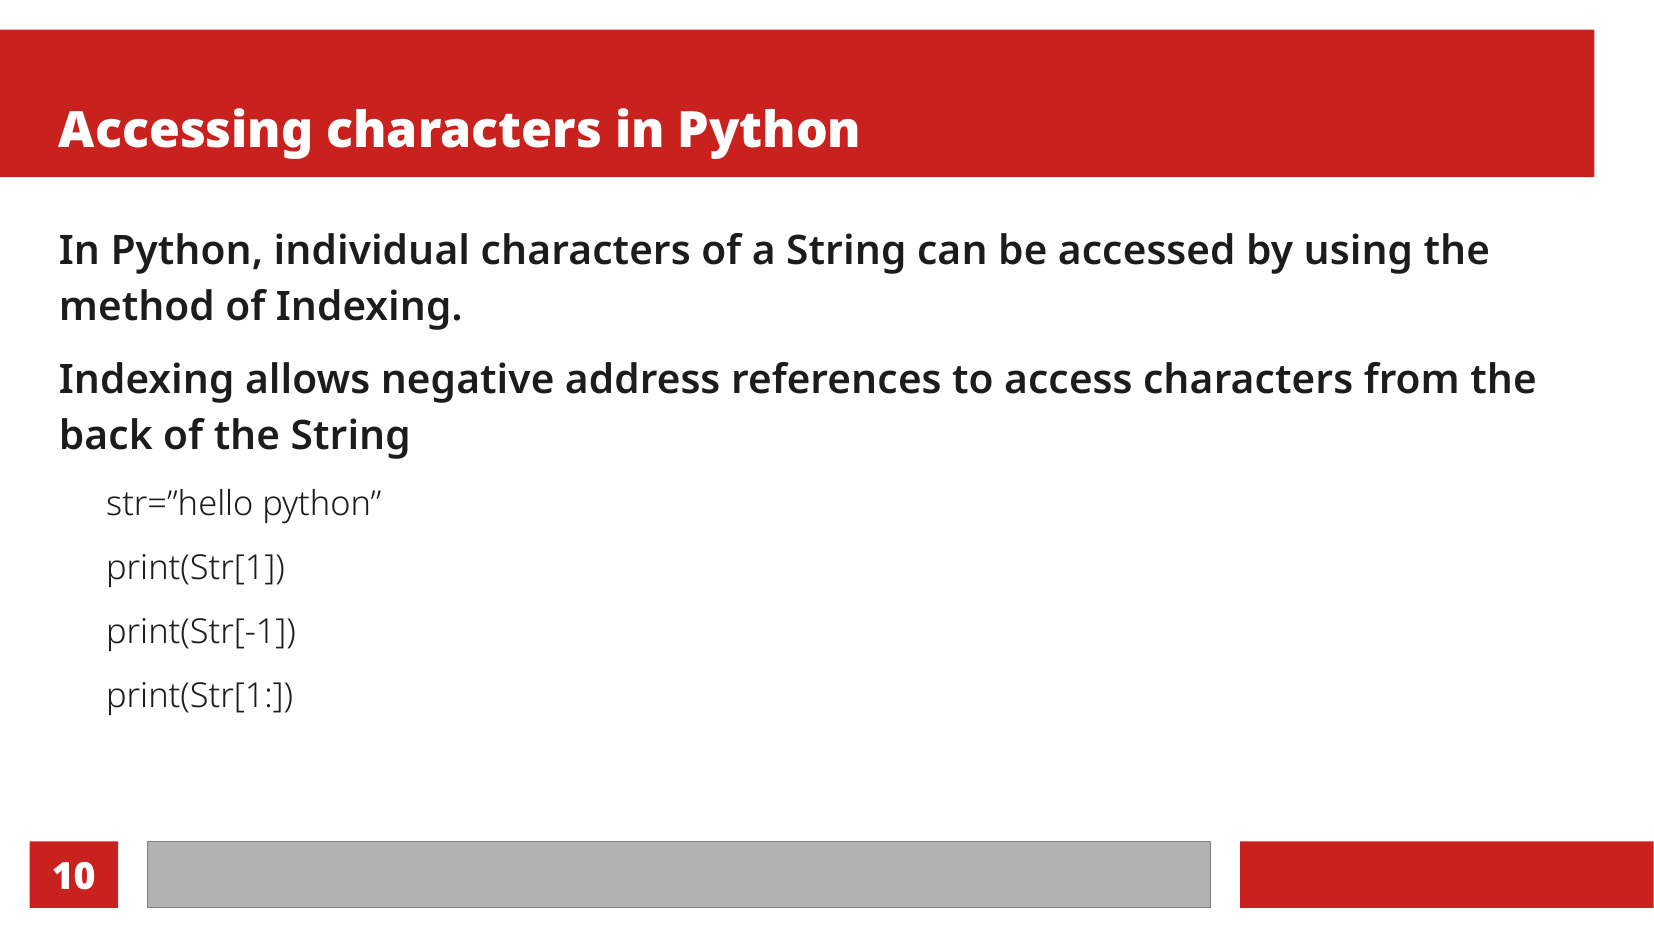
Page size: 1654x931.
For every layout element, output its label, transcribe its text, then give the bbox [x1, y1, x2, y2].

list In Python, individual characters of a String can be accessed by using the method of Indexing. Indexing allows negative address references to access characters from the back of the String str=”hello python” print(Str[1]) print(Str[-1]) print(Str[1:]) [59, 221, 1565, 798]
title Accessing characters in Python [59, 44, 1595, 163]
